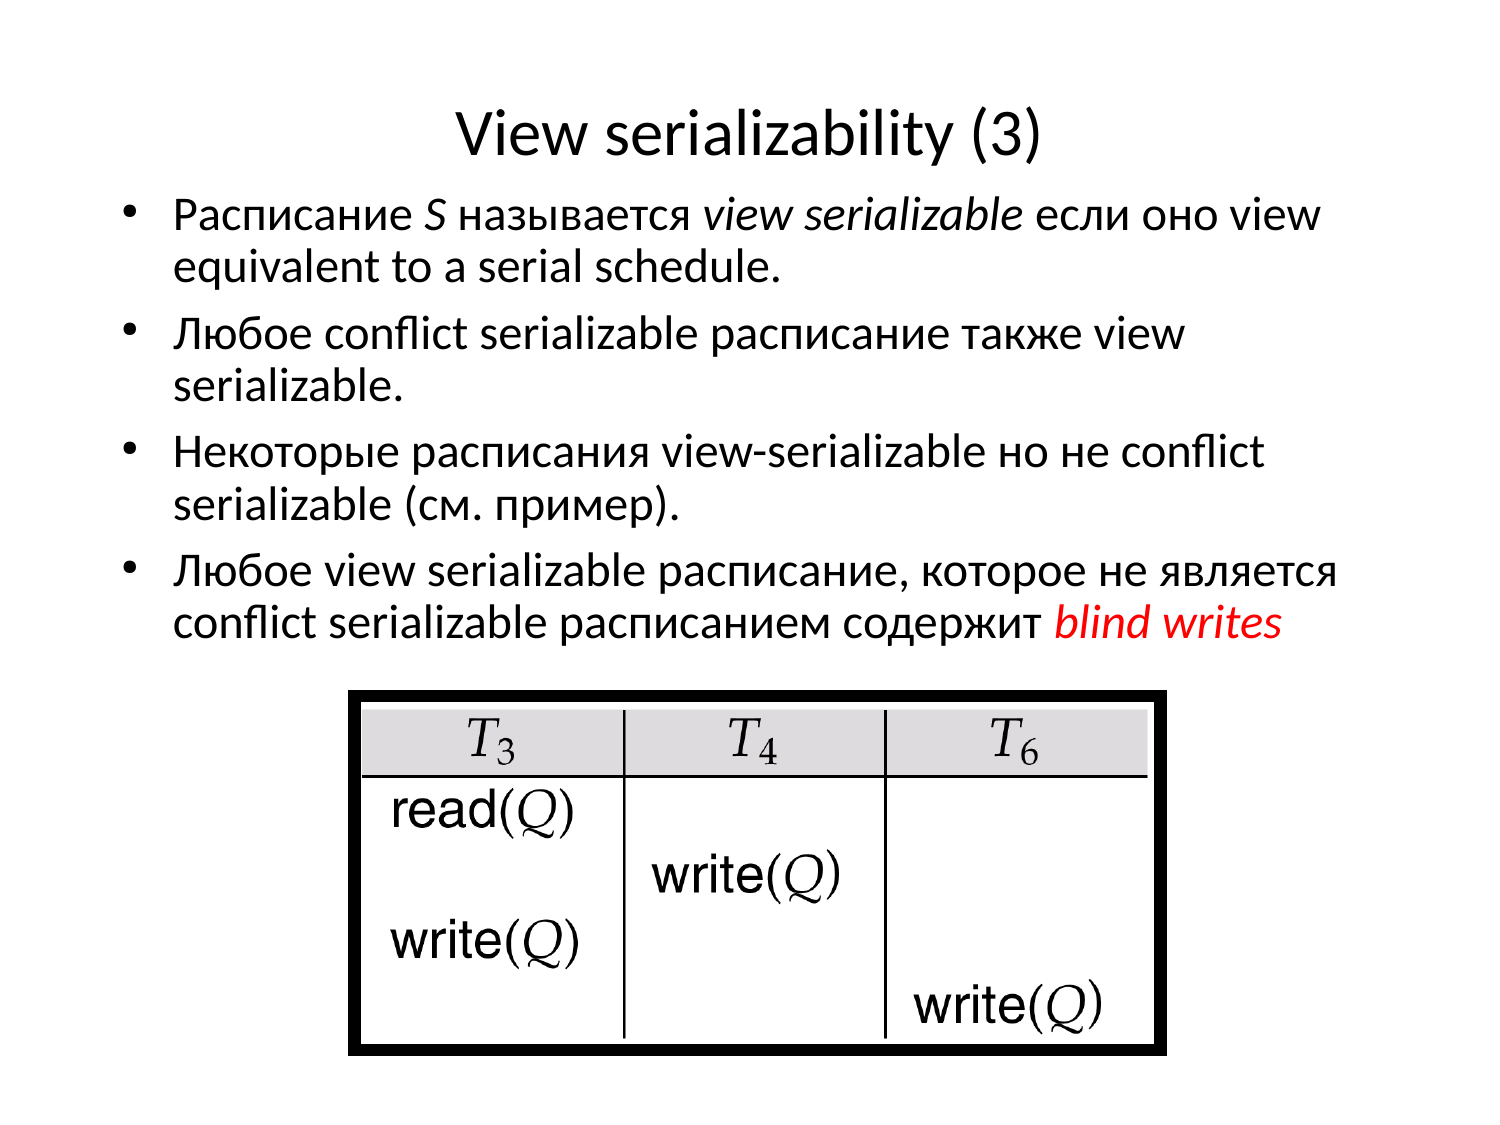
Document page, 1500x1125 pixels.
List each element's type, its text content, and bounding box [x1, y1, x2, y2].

title View serializability (3) [75, 45, 1426, 233]
list Расписание S называется view serializable если оно view equivalent to a serial schedule. Любое conflict serializable расписание также view serializable. Некоторые расписания view-serializable но не conflict serializable (см. пример). Любое view serializable расписание, которое не является conflict serializable расписанием содержит blind writes [89, 233, 1377, 696]
picture [360, 702, 1155, 1044]
